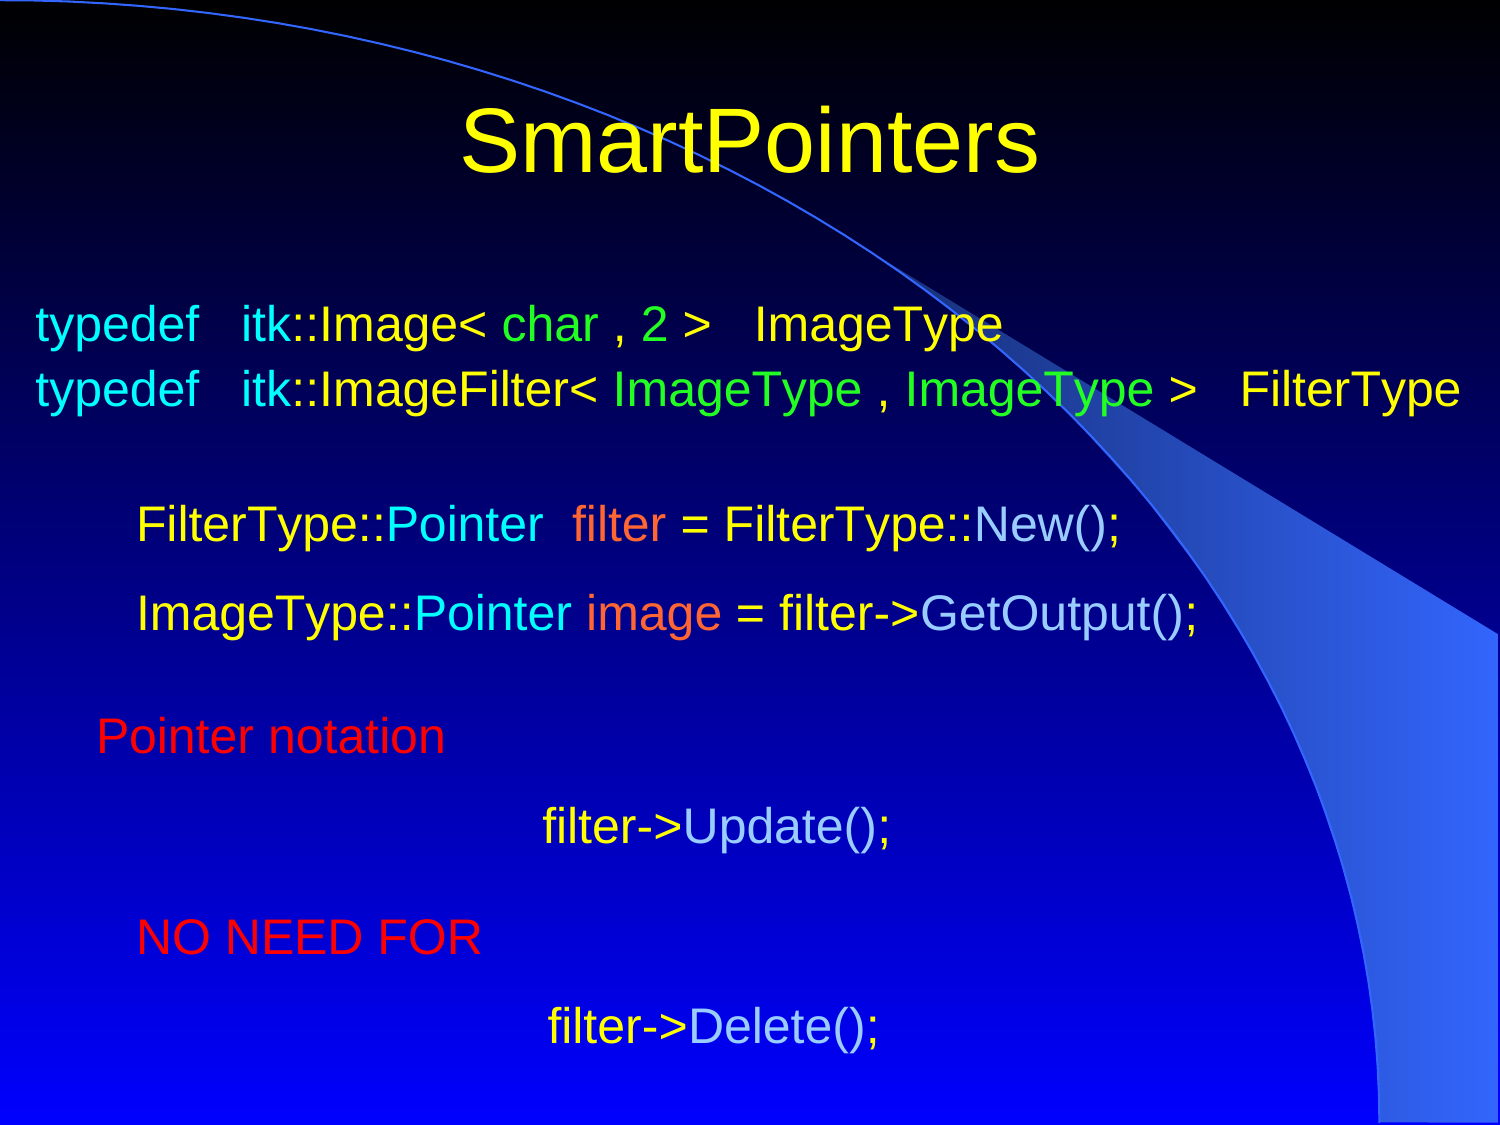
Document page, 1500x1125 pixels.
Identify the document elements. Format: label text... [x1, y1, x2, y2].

text_box Pointer notation filter->Update(); [96, 712, 1338, 855]
text_box typedef itk::Image< char , 2 > ImageType typedef itk::ImageFilter< ImageType , ImageType > FilterType [35, 299, 1488, 418]
text_box FilterType::Pointer filter = FilterType::New(); ImageType::Pointer image = filter->GetOutput(); [135, 499, 1292, 642]
title SmartPointers [112, 49, 1388, 238]
text_box NO NEED FOR filter->Delete(); [135, 912, 1292, 1055]
